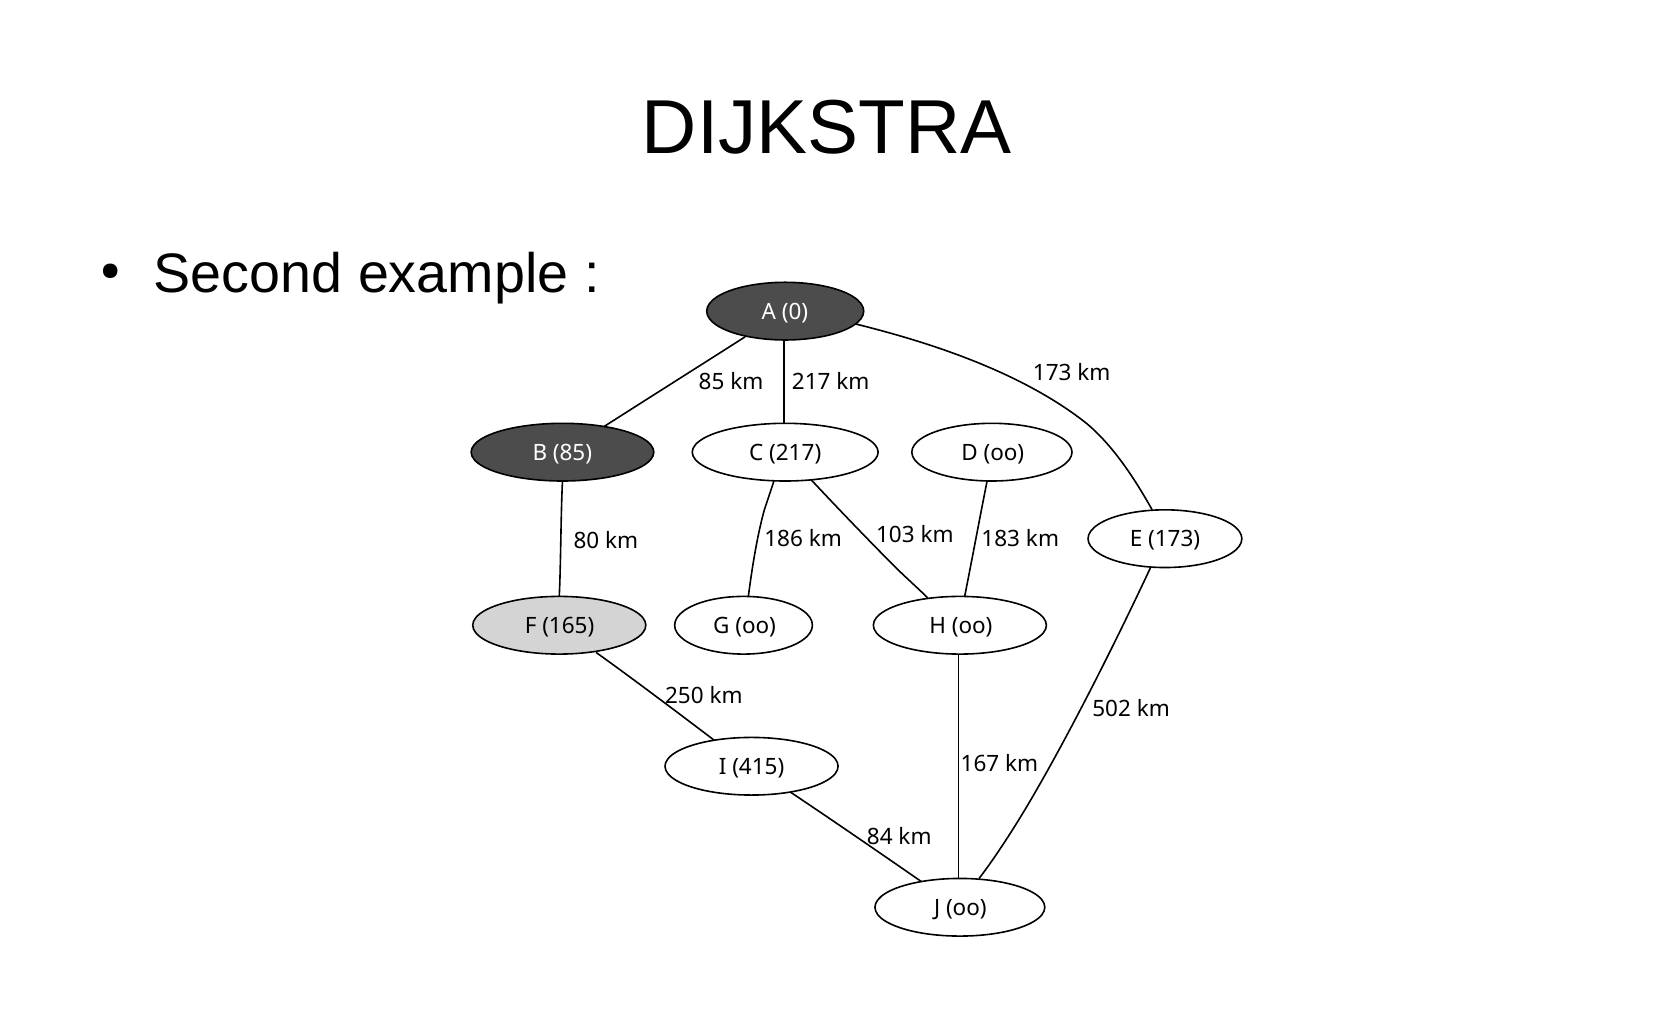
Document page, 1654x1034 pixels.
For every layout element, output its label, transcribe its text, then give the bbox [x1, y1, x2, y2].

title DIJKSTRA [82, 41, 1571, 214]
picture [460, 271, 1252, 948]
list Second example : [82, 241, 1571, 842]
